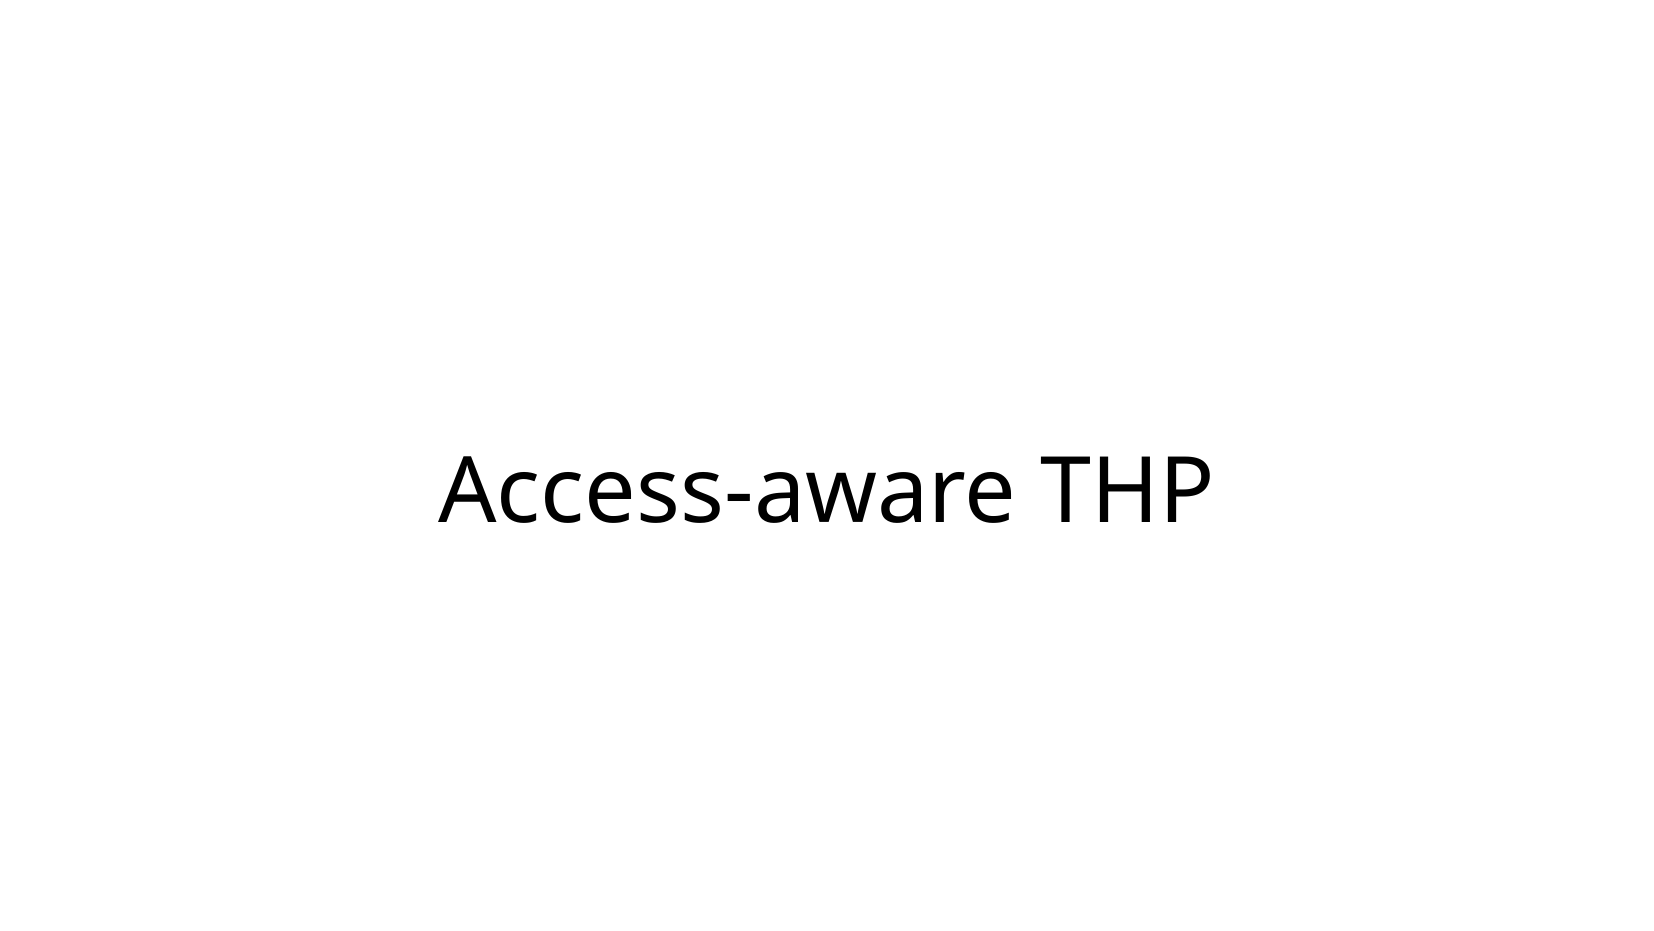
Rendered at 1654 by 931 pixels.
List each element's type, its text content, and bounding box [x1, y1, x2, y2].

title Access-aware THP [82, 379, 1571, 594]
